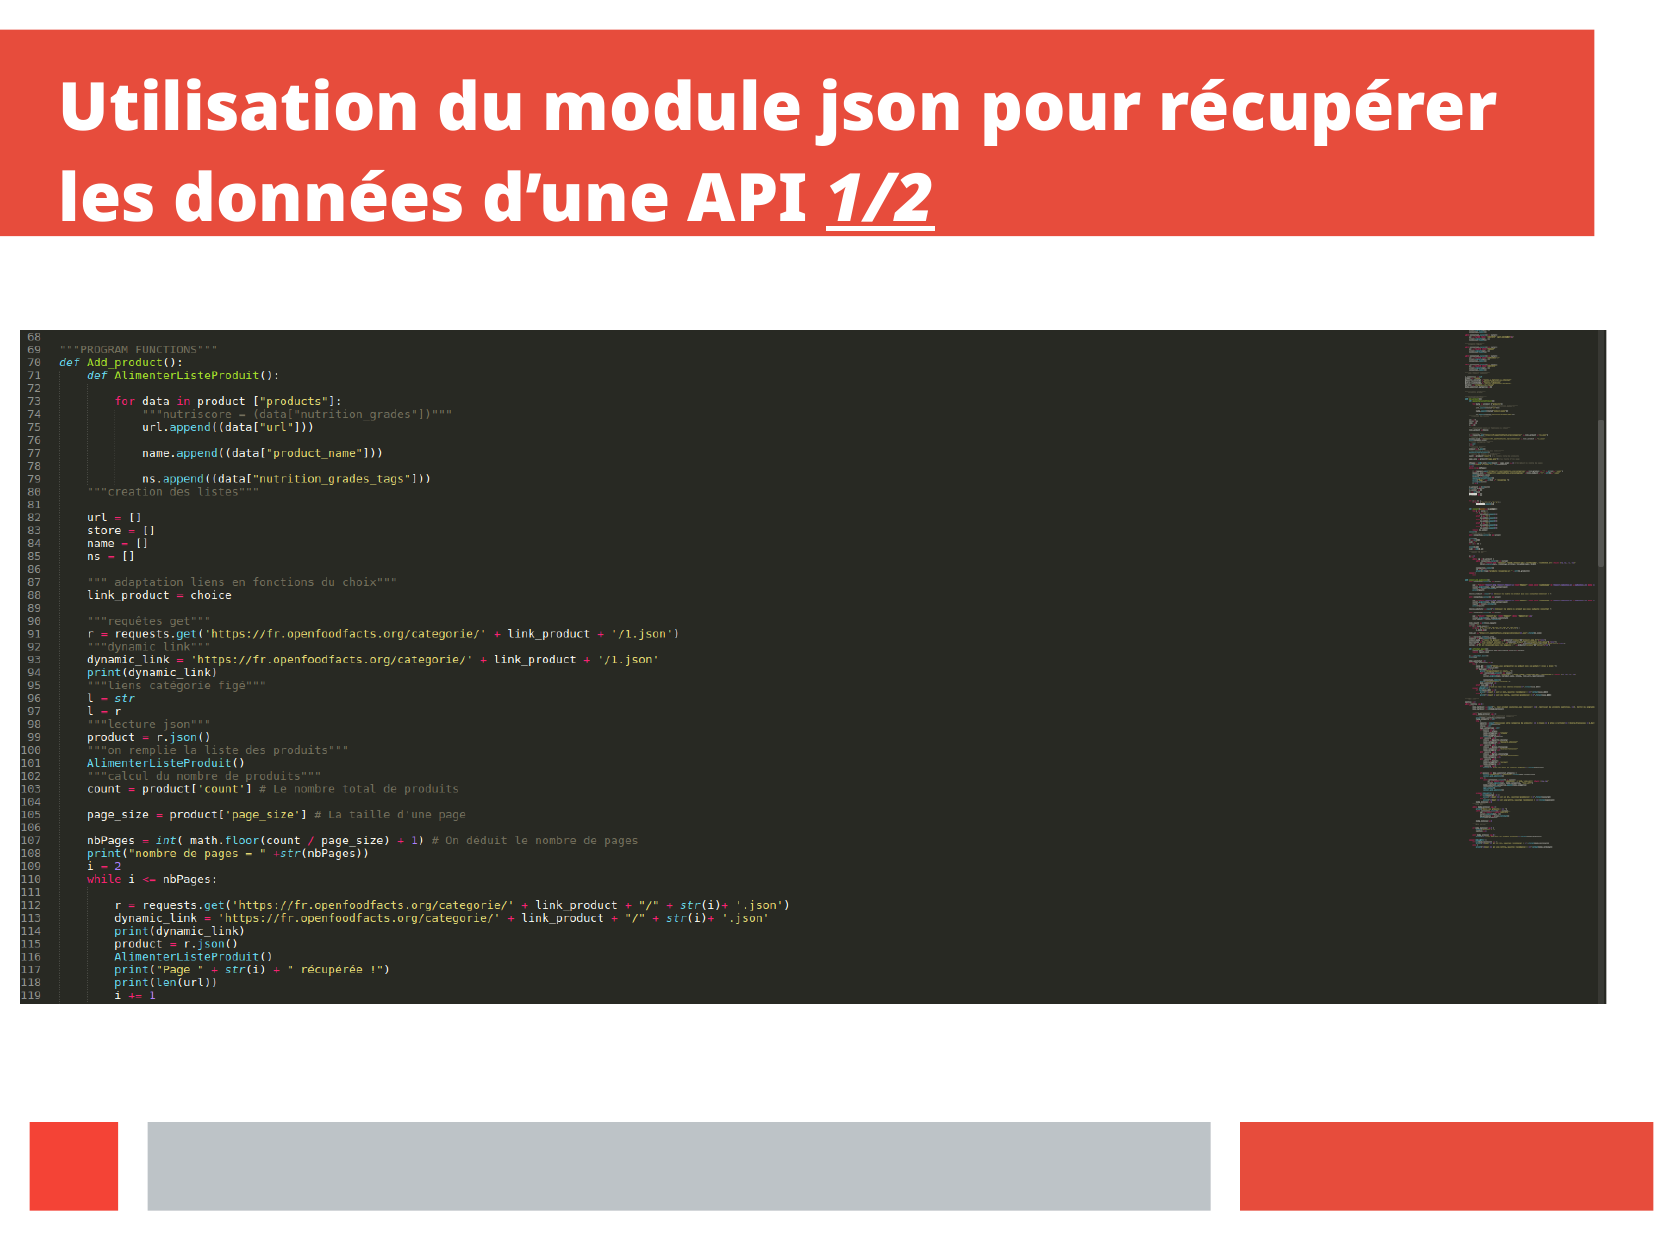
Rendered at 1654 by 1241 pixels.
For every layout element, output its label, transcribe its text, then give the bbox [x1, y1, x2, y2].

picture [20, 330, 1607, 1004]
title Utilisation du module json pour récupérer les données d’une API 1/2 [59, 59, 1595, 207]
